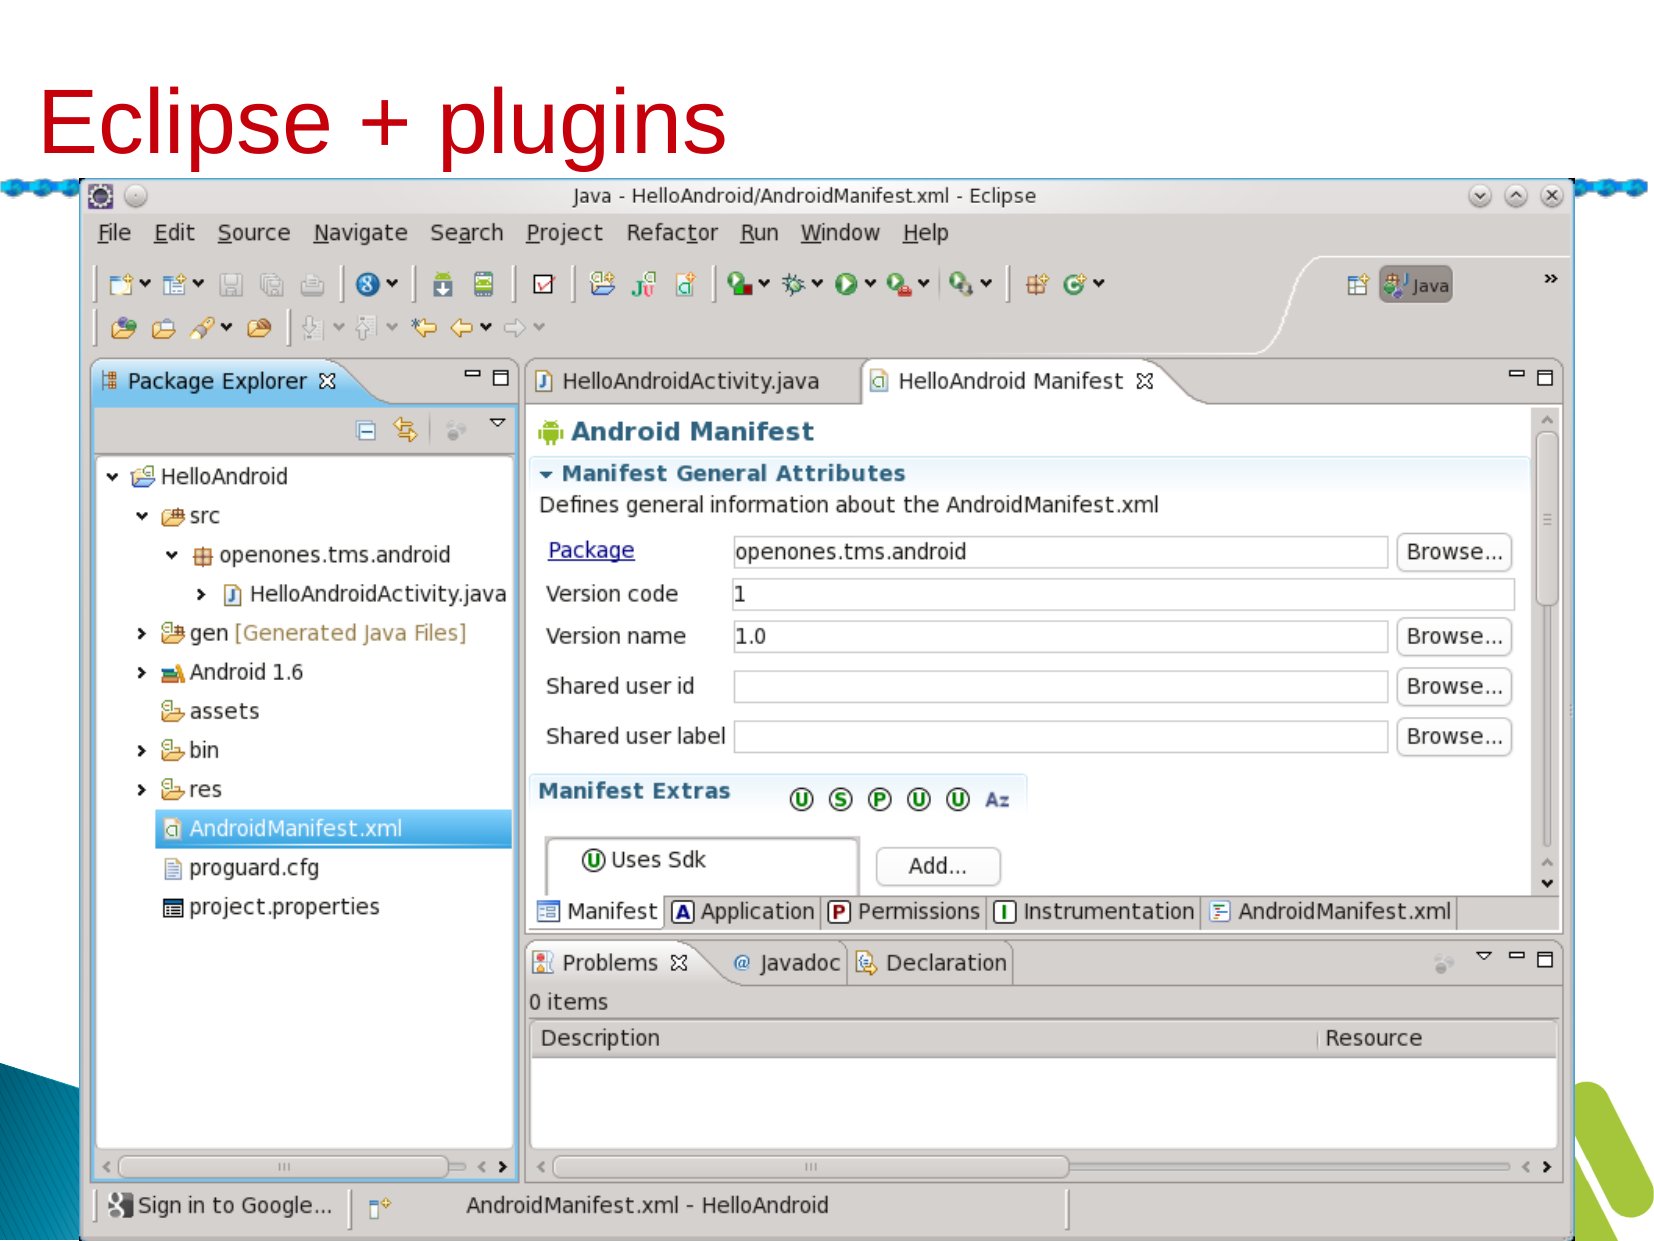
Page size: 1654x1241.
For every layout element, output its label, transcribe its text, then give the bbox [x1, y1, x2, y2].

picture [0, 178, 1654, 1241]
picture [0, 178, 37, 199]
title Eclipse + plugins [37, 37, 1651, 208]
